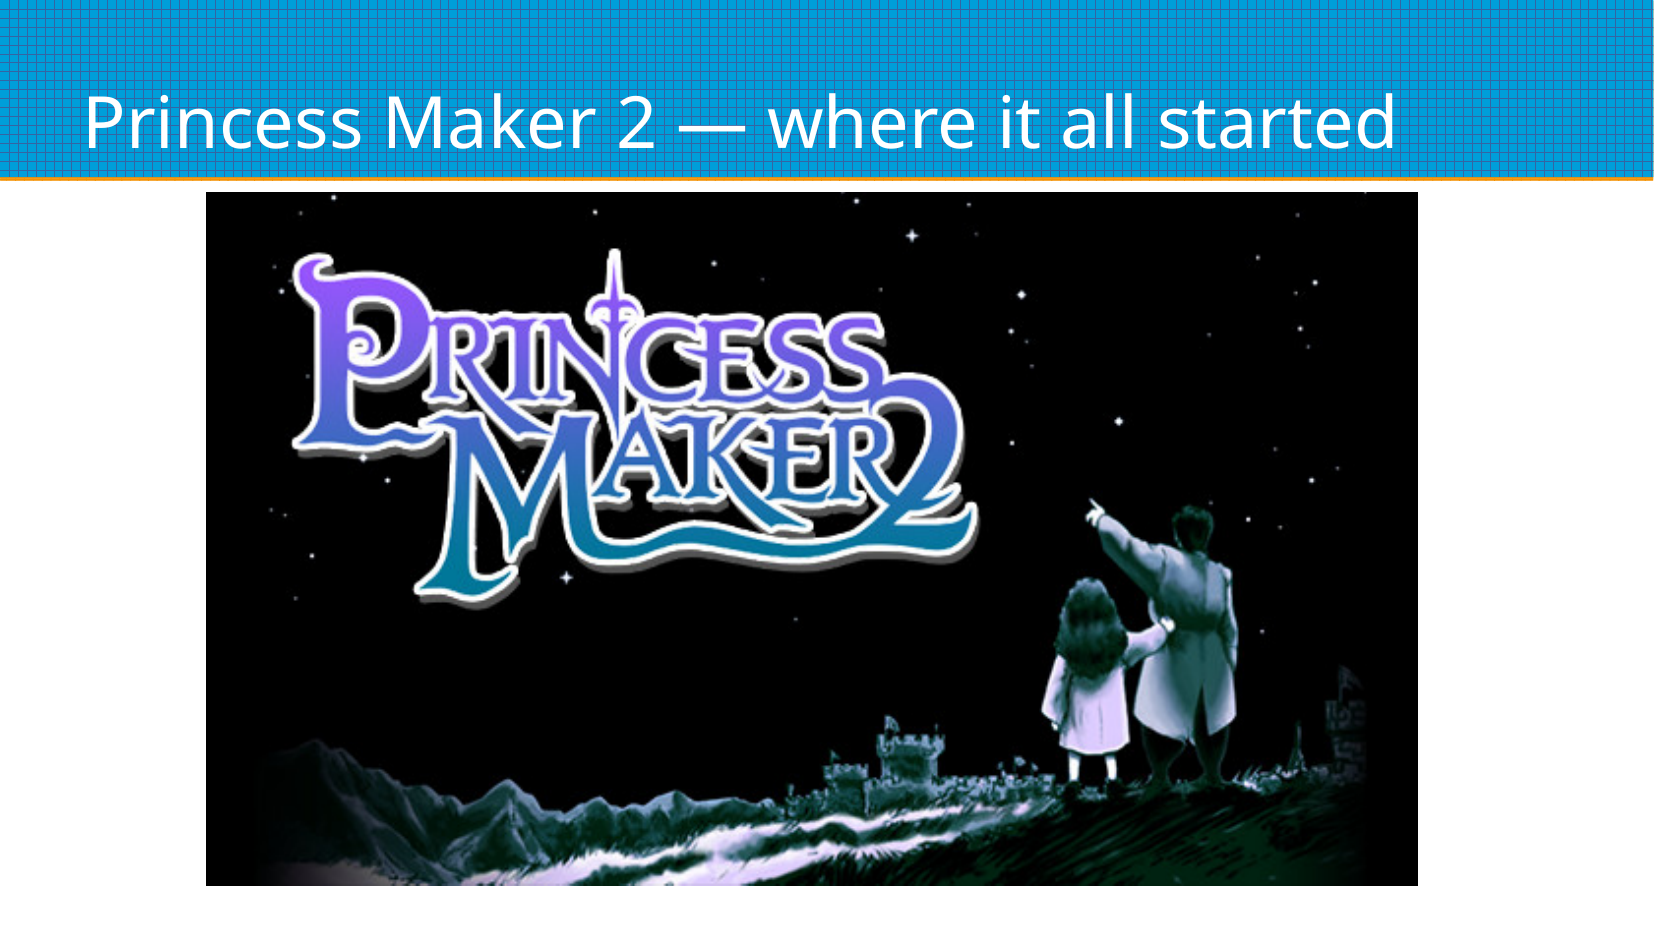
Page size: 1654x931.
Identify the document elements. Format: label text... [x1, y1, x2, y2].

title Princess Maker 2 — where it all started [82, 14, 1571, 171]
picture [206, 192, 1418, 886]
